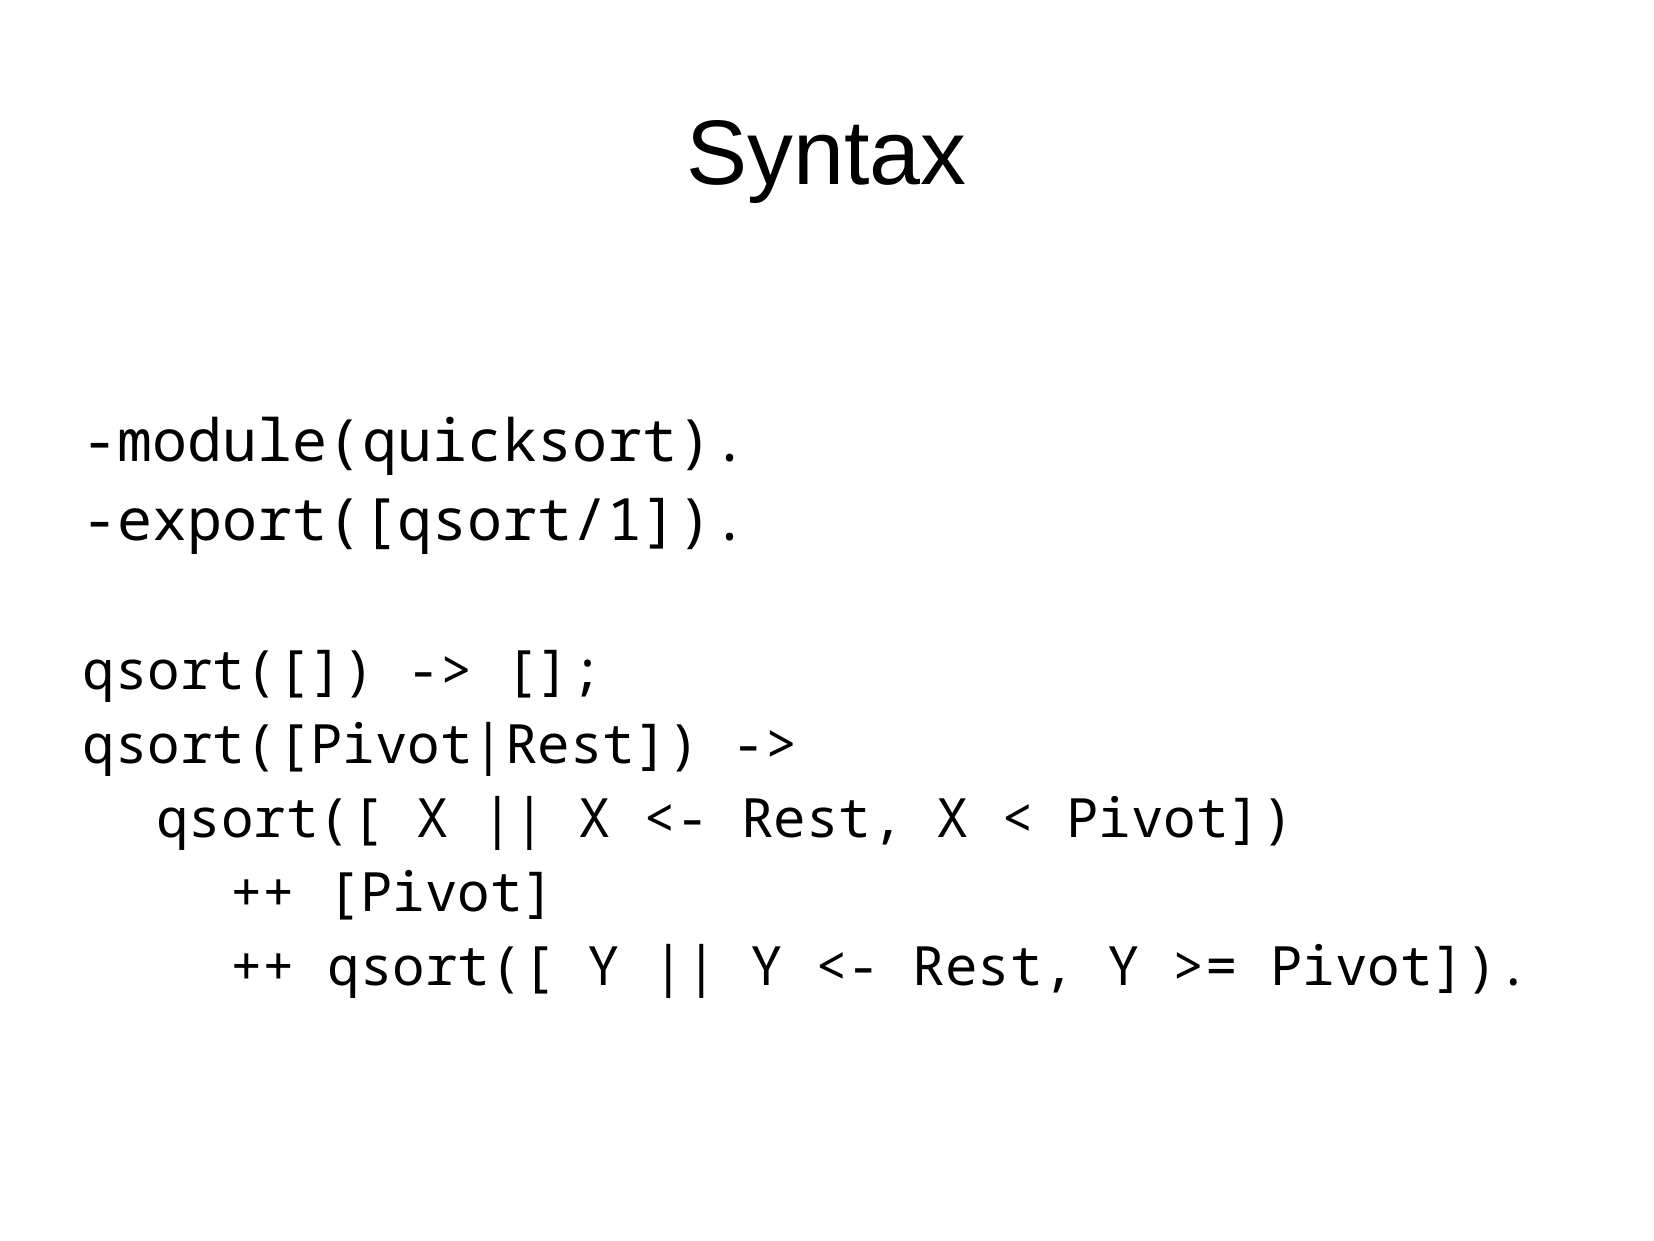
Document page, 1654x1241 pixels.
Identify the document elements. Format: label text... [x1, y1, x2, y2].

title Syntax [82, 49, 1571, 257]
list -module(quicksort). -export([qsort/1]). qsort([]) -> []; qsort([Pivot|Rest]) -> qsort([ X || X <- Rest, X < Pivot]) ++ [Pivot] ++ qsort([ Y || Y <- Rest, Y >= Pivot]). [82, 290, 1571, 1109]
